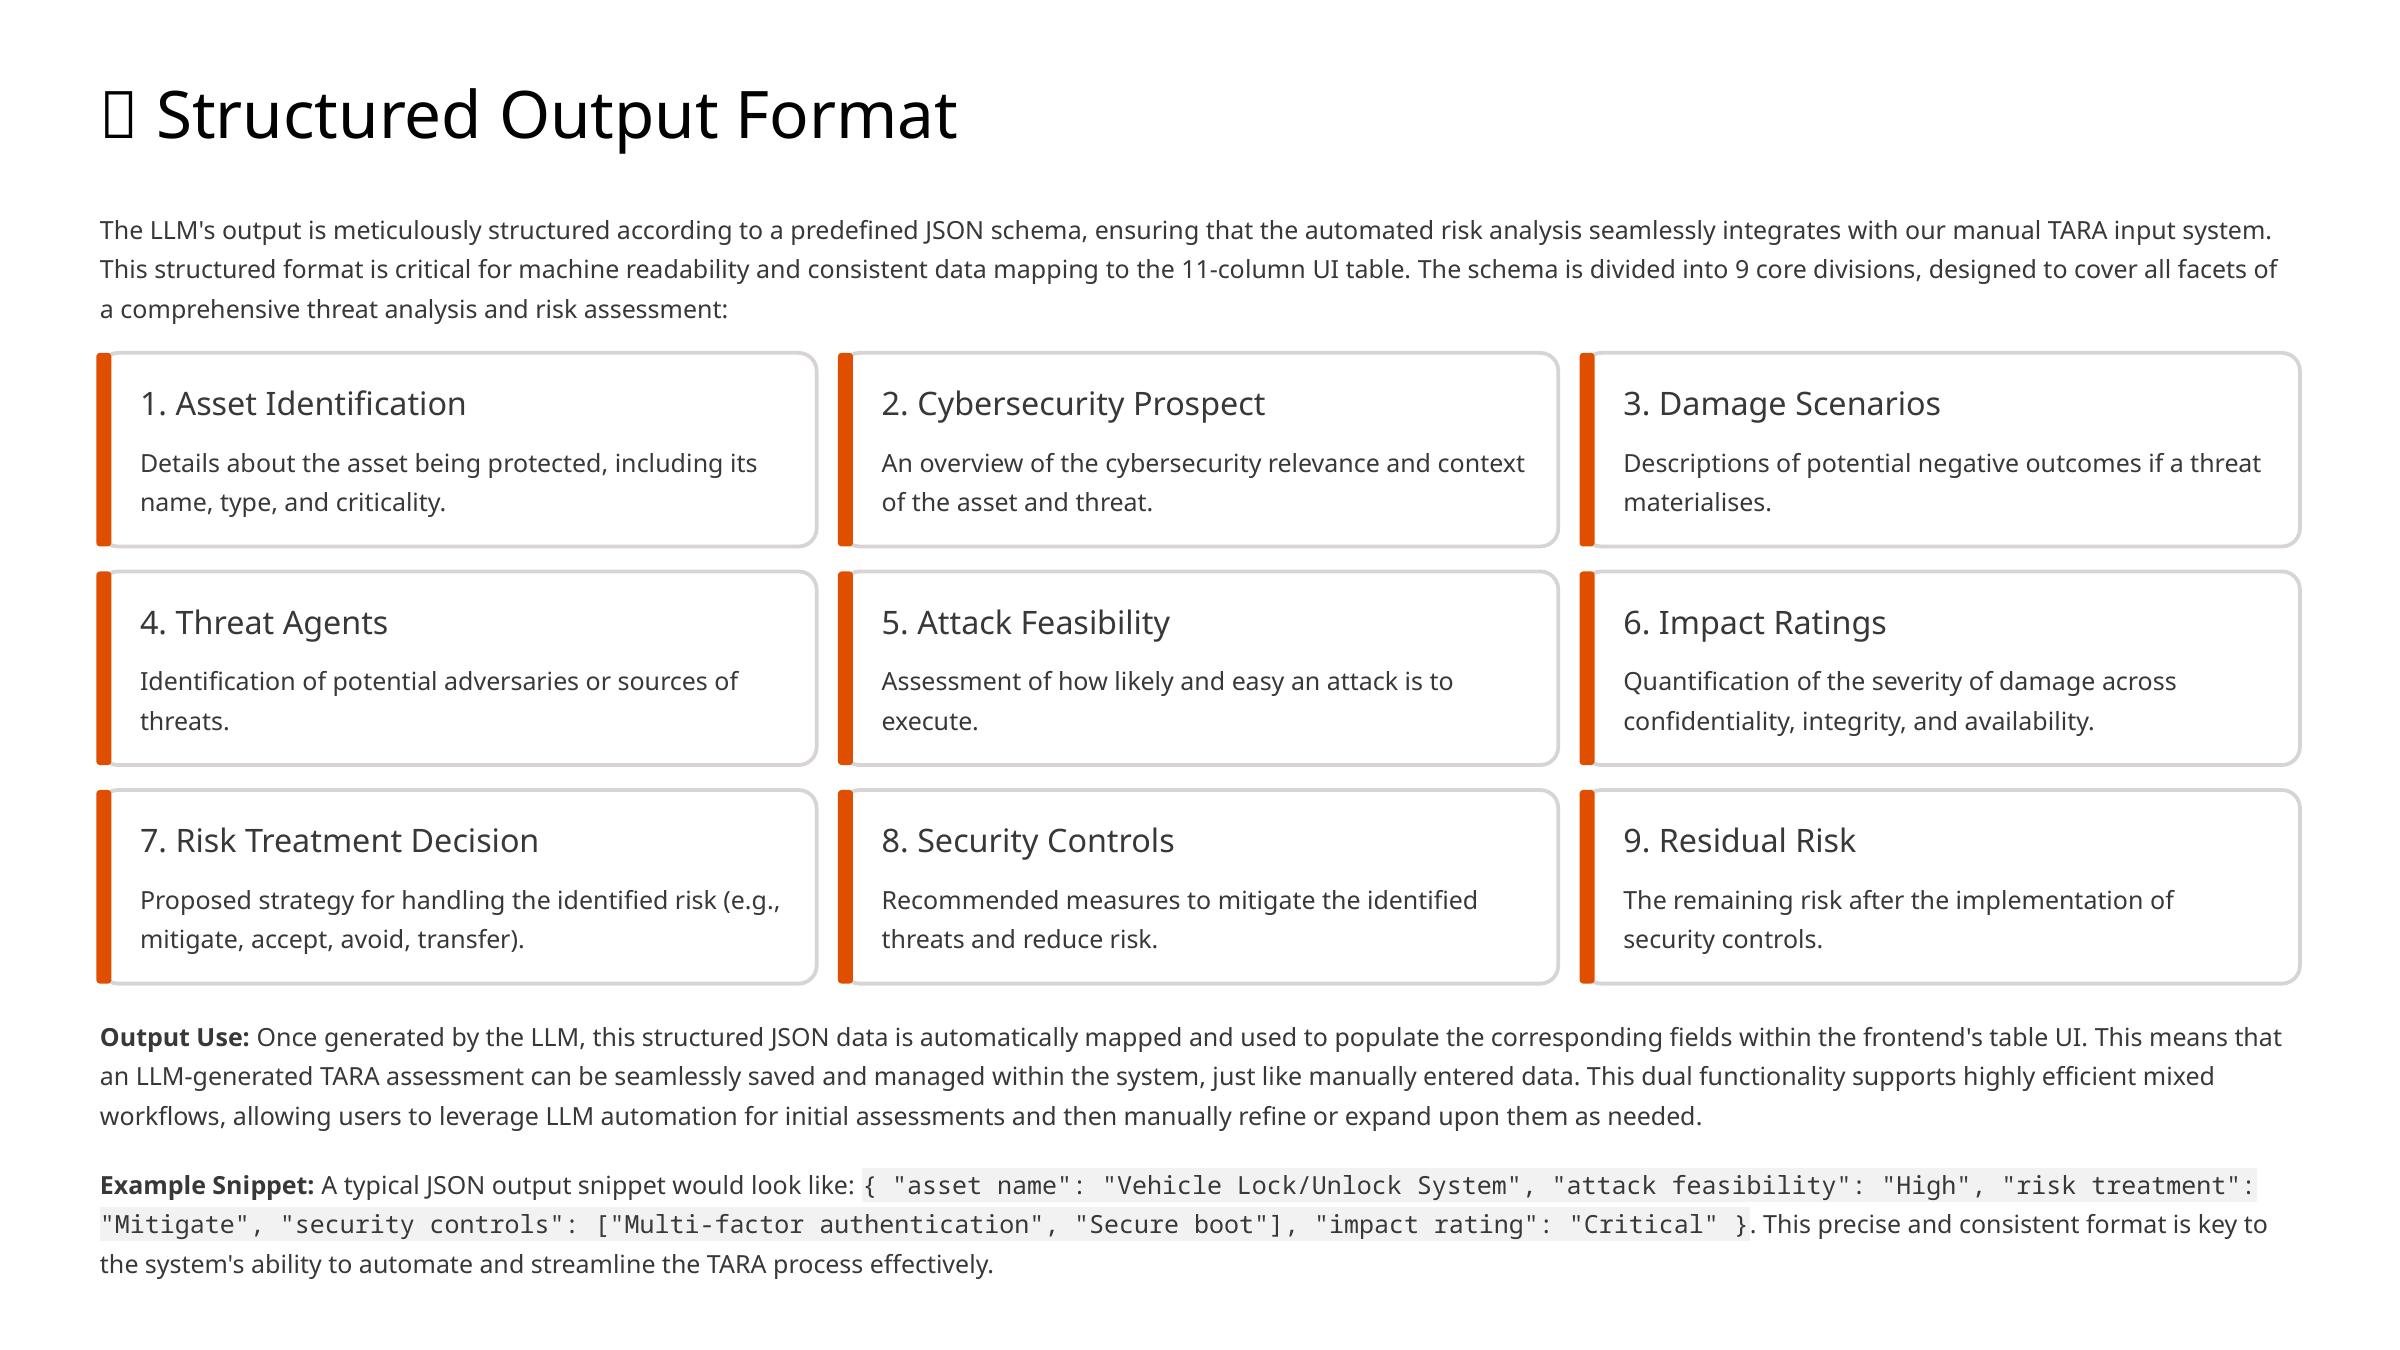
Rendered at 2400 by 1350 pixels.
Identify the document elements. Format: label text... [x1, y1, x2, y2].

text_box 🧩 Structured Output Format [100, 70, 961, 155]
text_box Quantification of the severity of damage across confidentiality, integrity, and availability. [1623, 656, 2271, 736]
text_box Recommended measures to mitigate the identified threats and reduce risk. [882, 875, 1530, 955]
text_box The remaining risk after the implementation of security controls. [1623, 875, 2271, 955]
text_box Details about the asset being protected, including its name, type, and criticality. [140, 438, 788, 518]
text_box An overview of the cybersecurity relevance and context of the asset and threat. [882, 438, 1530, 518]
text_box Proposed strategy for handling the identified risk (e.g., mitigate, accept, avoid, transfer). [140, 875, 788, 955]
text_box Assessment of how likely and easy an attack is to execute. [882, 656, 1530, 736]
text_box Identification of potential adversaries or sources of threats. [140, 656, 788, 736]
text_box [837, 571, 1559, 766]
text_box Example Snippet: A typical JSON output snippet would look like: { "asset name": "Vehicle Lock/Unlock System", "attack feasibility": "High", "risk treatment": "Mitigate", "security controls": ["Multi-factor authentication", "Secure boot"], "impact rating": "Critical" }. This precise and consistent format is key to the system's ability to automate and streamline the TARA process effectively. [100, 1160, 2300, 1280]
text_box Output Use: Once generated by the LLM, this structured JSON data is automatically mapped and used to populate the corresponding fields within the frontend's table UI. This means that an LLM-generated TARA assessment can be seamlessly saved and managed within the system, just like manually entered data. This dual functionality supports highly efficient mixed workflows, allowing users to leverage LLM automation for initial assessments and then manually refine or expand upon them as needed. [100, 1012, 2300, 1132]
text_box 7. Risk Treatment Decision [140, 819, 528, 860]
text_box [837, 352, 1559, 547]
text_box 6. Impact Ratings [1623, 600, 1952, 641]
text_box [1579, 352, 2300, 547]
text_box Descriptions of potential negative outcomes if a threat materialises. [1623, 438, 2271, 518]
text_box [96, 571, 817, 766]
text_box 1. Asset Identification [140, 381, 468, 423]
text_box 3. Damage Scenarios [1623, 381, 1952, 423]
text_box [1579, 571, 2300, 766]
text_box The LLM's output is meticulously structured according to a predefined JSON schema, ensuring that the automated risk analysis seamlessly integrates with our manual TARA input system. This structured format is critical for machine readability and consistent data mapping to the 11-column UI table. The schema is divided into 9 core divisions, designed to cover all facets of a comprehensive threat analysis and risk assessment: [100, 205, 2300, 325]
text_box [96, 352, 817, 547]
text_box 4. Threat Agents [140, 600, 468, 641]
text_box [837, 789, 1559, 984]
text_box 5. Attack Feasibility [882, 600, 1210, 641]
text_box 2. Cybersecurity Prospect [882, 381, 1250, 423]
text_box 9. Residual Risk [1623, 819, 1952, 860]
text_box [1579, 789, 2300, 984]
text_box 8. Security Controls [882, 819, 1210, 860]
text_box [96, 789, 817, 984]
